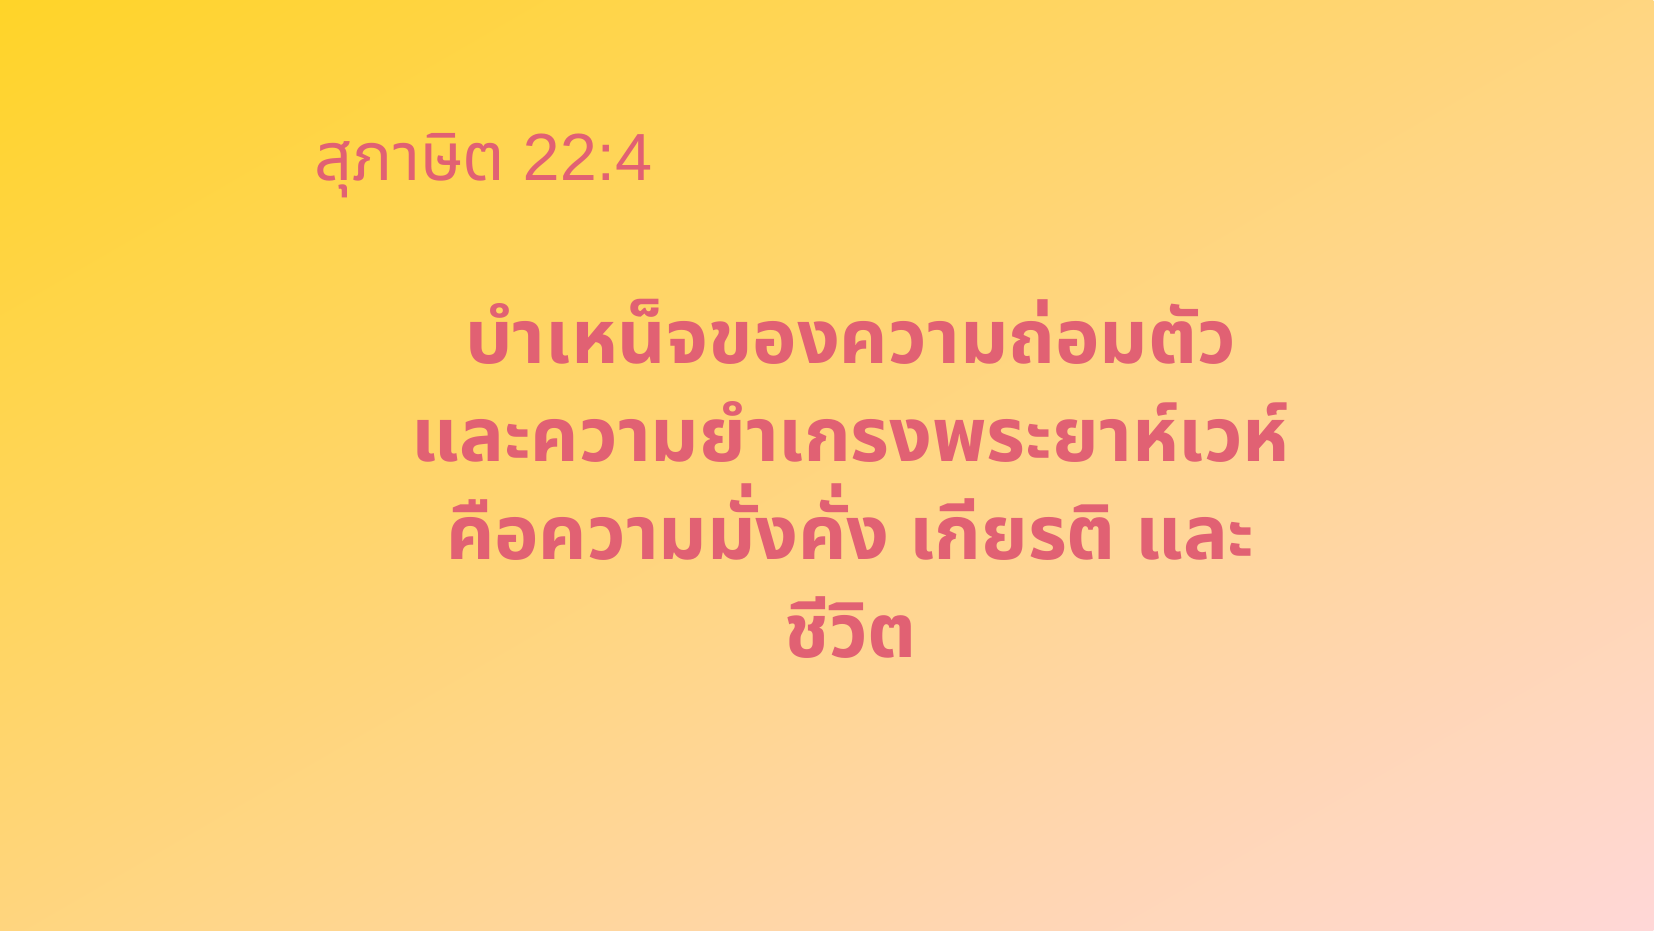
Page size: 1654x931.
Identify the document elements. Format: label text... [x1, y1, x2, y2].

text_box บำเหน็จของความถ่อมตัวและความยำเกรงพระยาห์เวห์คือความมั่งคั่ง เกียรติ และชีวิต [392, 289, 1309, 662]
text_box สุภาษิต 22:4 [300, 112, 675, 217]
